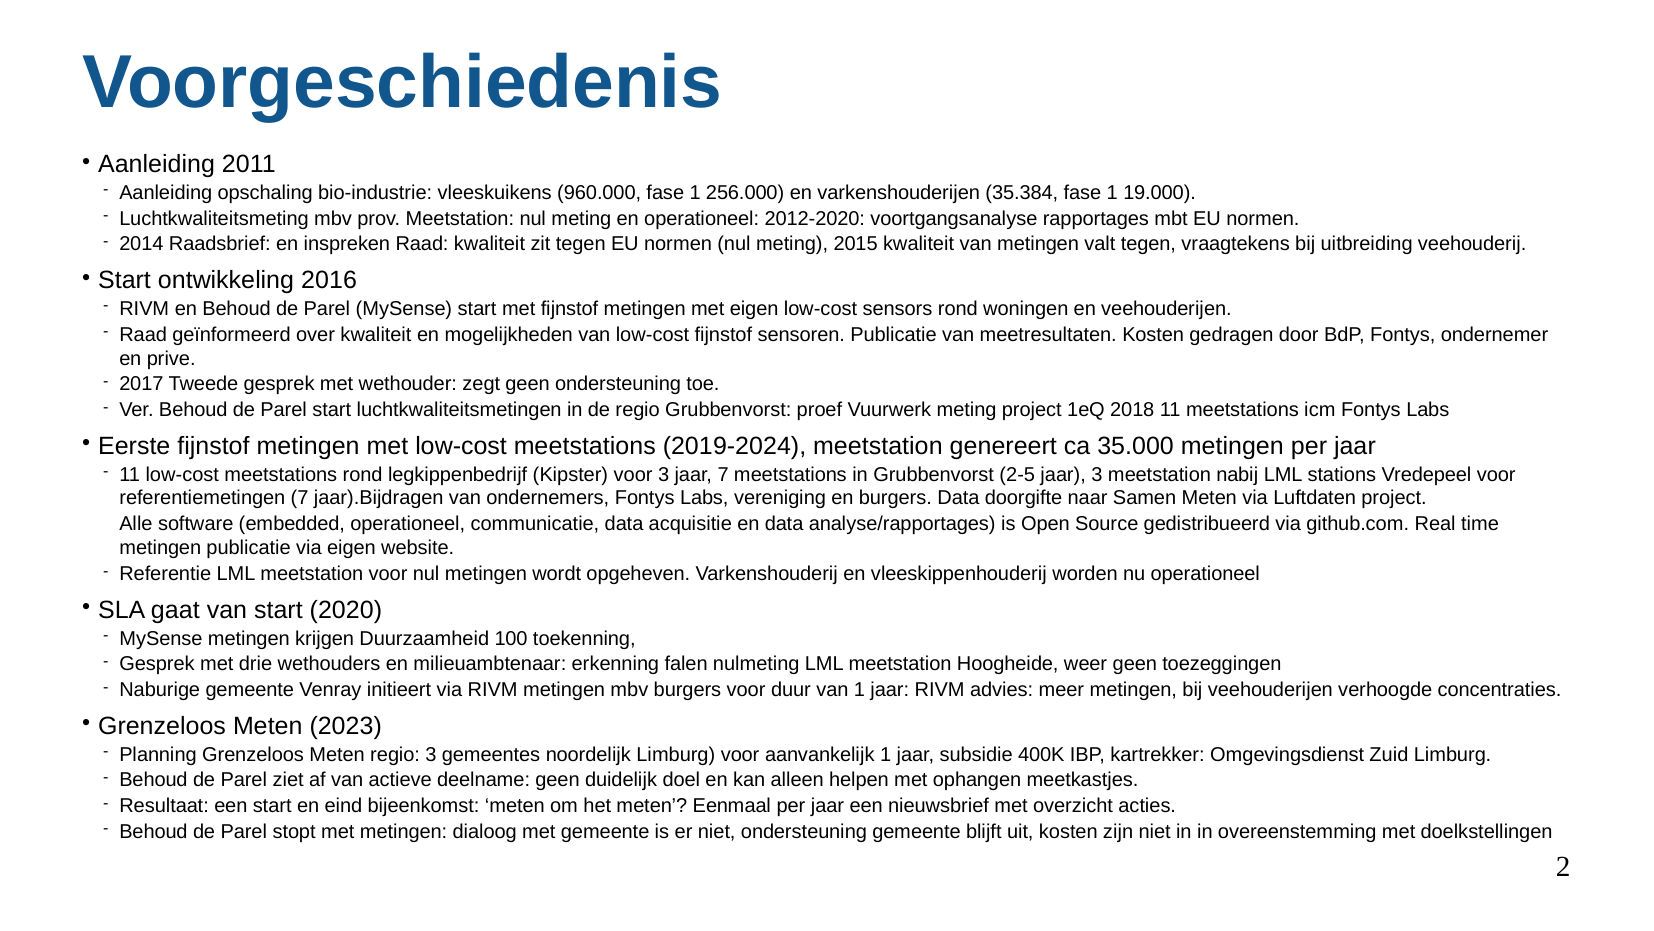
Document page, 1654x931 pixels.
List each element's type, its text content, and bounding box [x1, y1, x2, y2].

title Voorgeschiedenis [82, 32, 1571, 123]
list Aanleiding 2011 Aanleiding opschaling bio-industrie: vleeskuikens (960.000, fase 1 256.000) en varkenshouderijen (35.384, fase 1 19.000). Luchtkwaliteitsmeting mbv prov. Meetstation: nul meting en operationeel: 2012-2020: voortgangsanalyse rapportages mbt EU normen. 2014 Raadsbrief: en inspreken Raad: kwaliteit zit tegen EU normen (nul meting), 2015 kwaliteit van metingen valt tegen, vraagtekens bij uitbreiding veehouderij. Start ontwikkeling 2016 RIVM en Behoud de Parel (MySense) start met fijnstof metingen met eigen low-cost sensors rond woningen en veehouderijen. Raad geïnformeerd over kwaliteit en mogelijkheden van low-cost fijnstof sensoren. Publicatie van meetresultaten. Kosten gedragen door BdP, Fontys, ondernemer en prive. 2017 Tweede gesprek met wethouder: zegt geen ondersteuning toe. Ver. Behoud de Parel start luchtkwaliteitsmetingen in de regio Grubbenvorst: proef Vuurwerk meting project 1eQ 2018 11 meetstations icm Fontys Labs Eerste fijnstof metingen met low-cost meetstations (2019-2024), meetstation genereert ca 35.000 metingen per jaar 11 low-cost meetstations rond legkippenbedrijf (Kipster) voor 3 jaar, 7 meetstations in Grubbenvorst (2-5 jaar), 3 meetstation nabij LML stations Vredepeel voor referentiemetingen (7 jaar).Bijdragen van ondernemers, Fontys Labs, vereniging en burgers. Data doorgifte naar Samen Meten via Luftdaten project. Alle software (embedded, operationeel, communicatie, data acquisitie en data analyse/rapportages) is Open Source gedistribueerd via github.com. Real time metingen publicatie via eigen website. Referentie LML meetstation voor nul metingen wordt opgeheven. Varkenshouderij en vleeskippenhouderij worden nu operationeel SLA gaat van start (2020) MySense metingen krijgen Duurzaamheid 100 toekenning, Gesprek met drie wethouders en milieuambtenaar: erkenning falen nulmeting LML meetstation Hoogheide, weer geen toezeggingen Naburige gemeente Venray initieert via RIVM metingen mbv burgers voor duur van 1 jaar: RIVM advies: meer metingen, bij veehouderijen verhoogde concentraties. Grenzeloos Meten (2023) Planning Grenzeloos Meten regio: 3 gemeentes noordelijk Limburg) voor aanvankelijk 1 jaar, subsidie 400K IBP, kartrekker: Omgevingsdienst Zuid Limburg. Behoud de Parel ziet af van actieve deelname: geen duidelijk doel en kan alleen helpen met ophangen meetkastjes. Resultaat: een start en eind bijeenkomst: ‘meten om het meten’? Eenmaal per jaar een nieuwsbrief met overzicht acties. Behoud de Parel stopt met metingen: dialoog met gemeente is er niet, ondersteuning gemeente blijft uit, kosten zijn niet in in overeenstemming met doelkstellingen [76, 147, 1565, 886]
